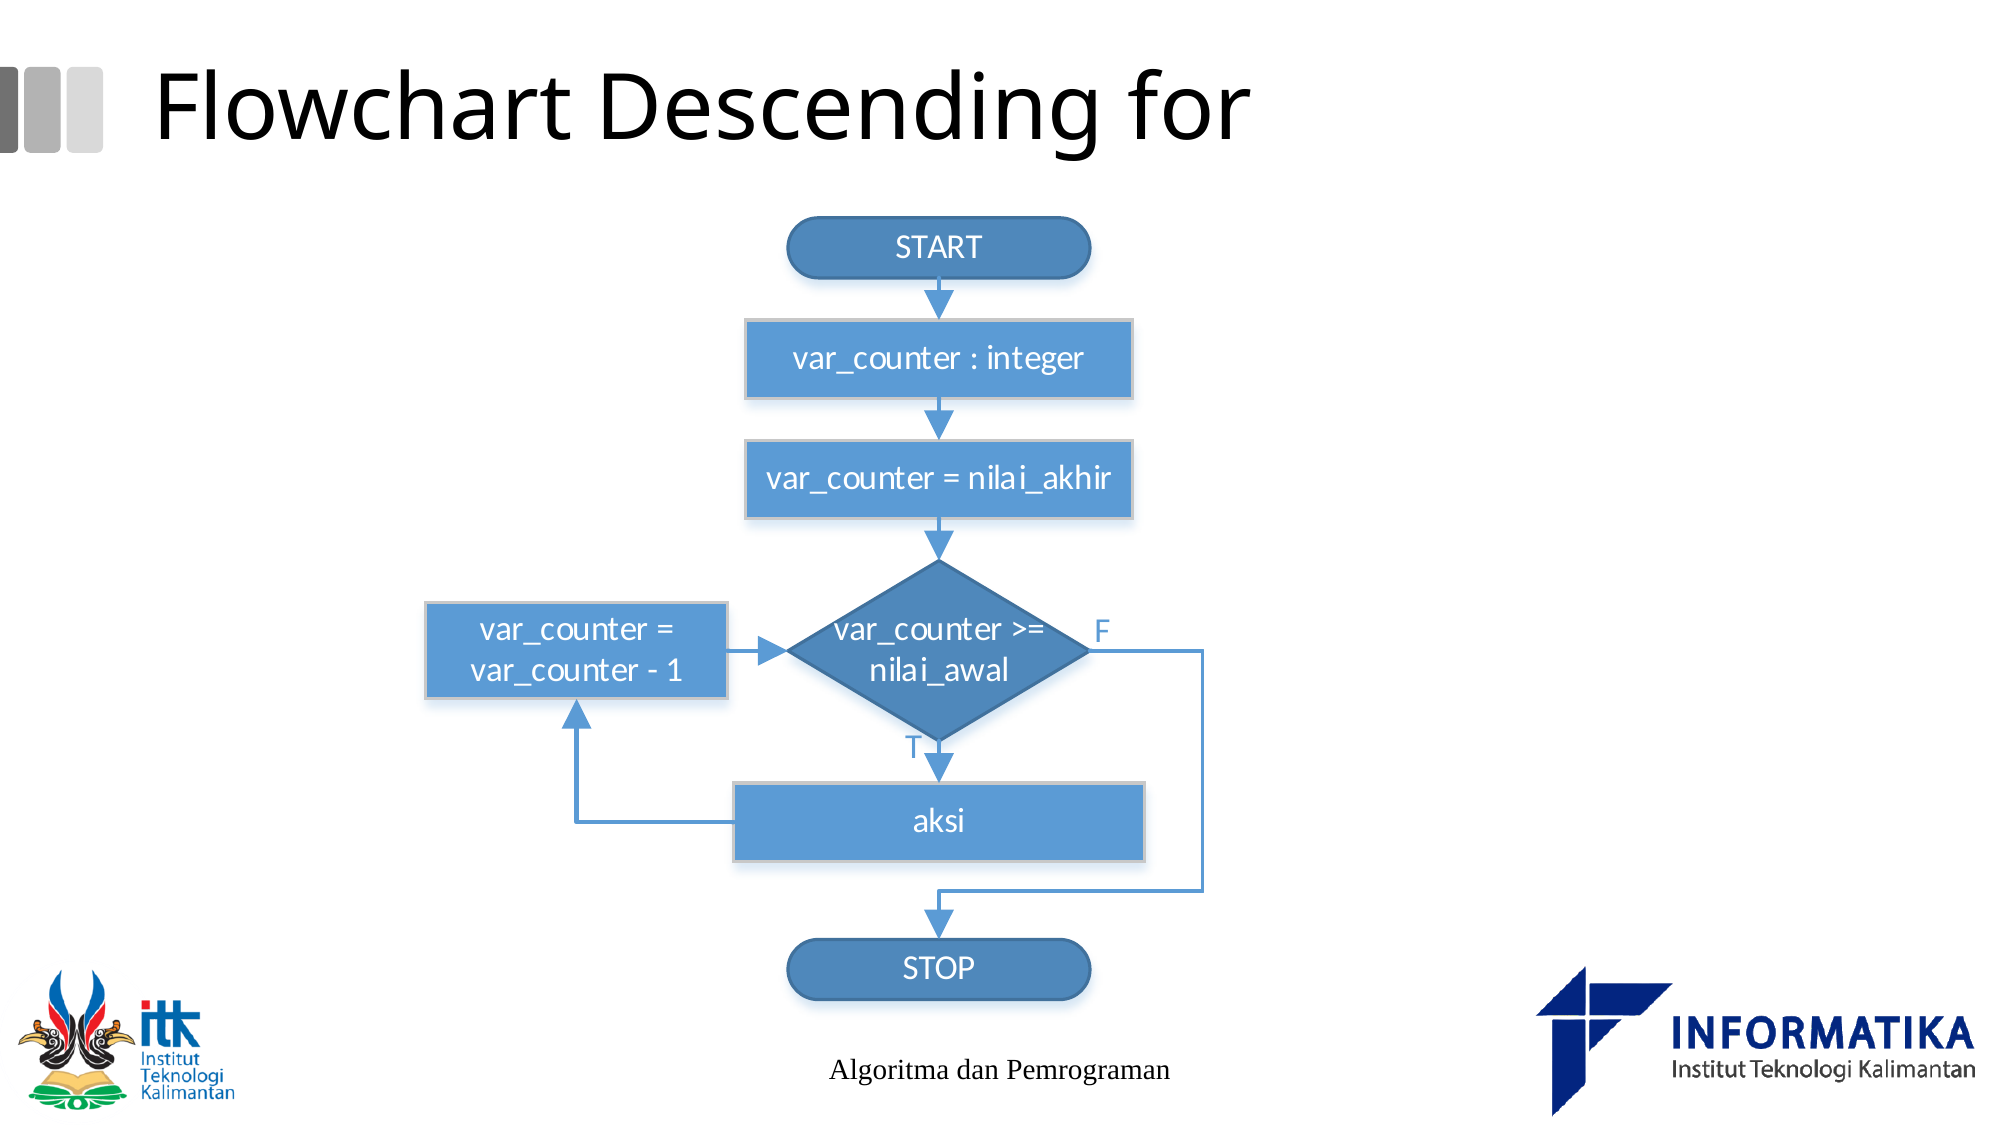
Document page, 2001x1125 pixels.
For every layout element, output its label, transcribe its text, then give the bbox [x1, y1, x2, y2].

picture [0, 935, 253, 1125]
title Flowchart Descending for [137, 1, 1863, 219]
picture [407, 207, 1204, 1022]
picture [1534, 965, 1976, 1118]
